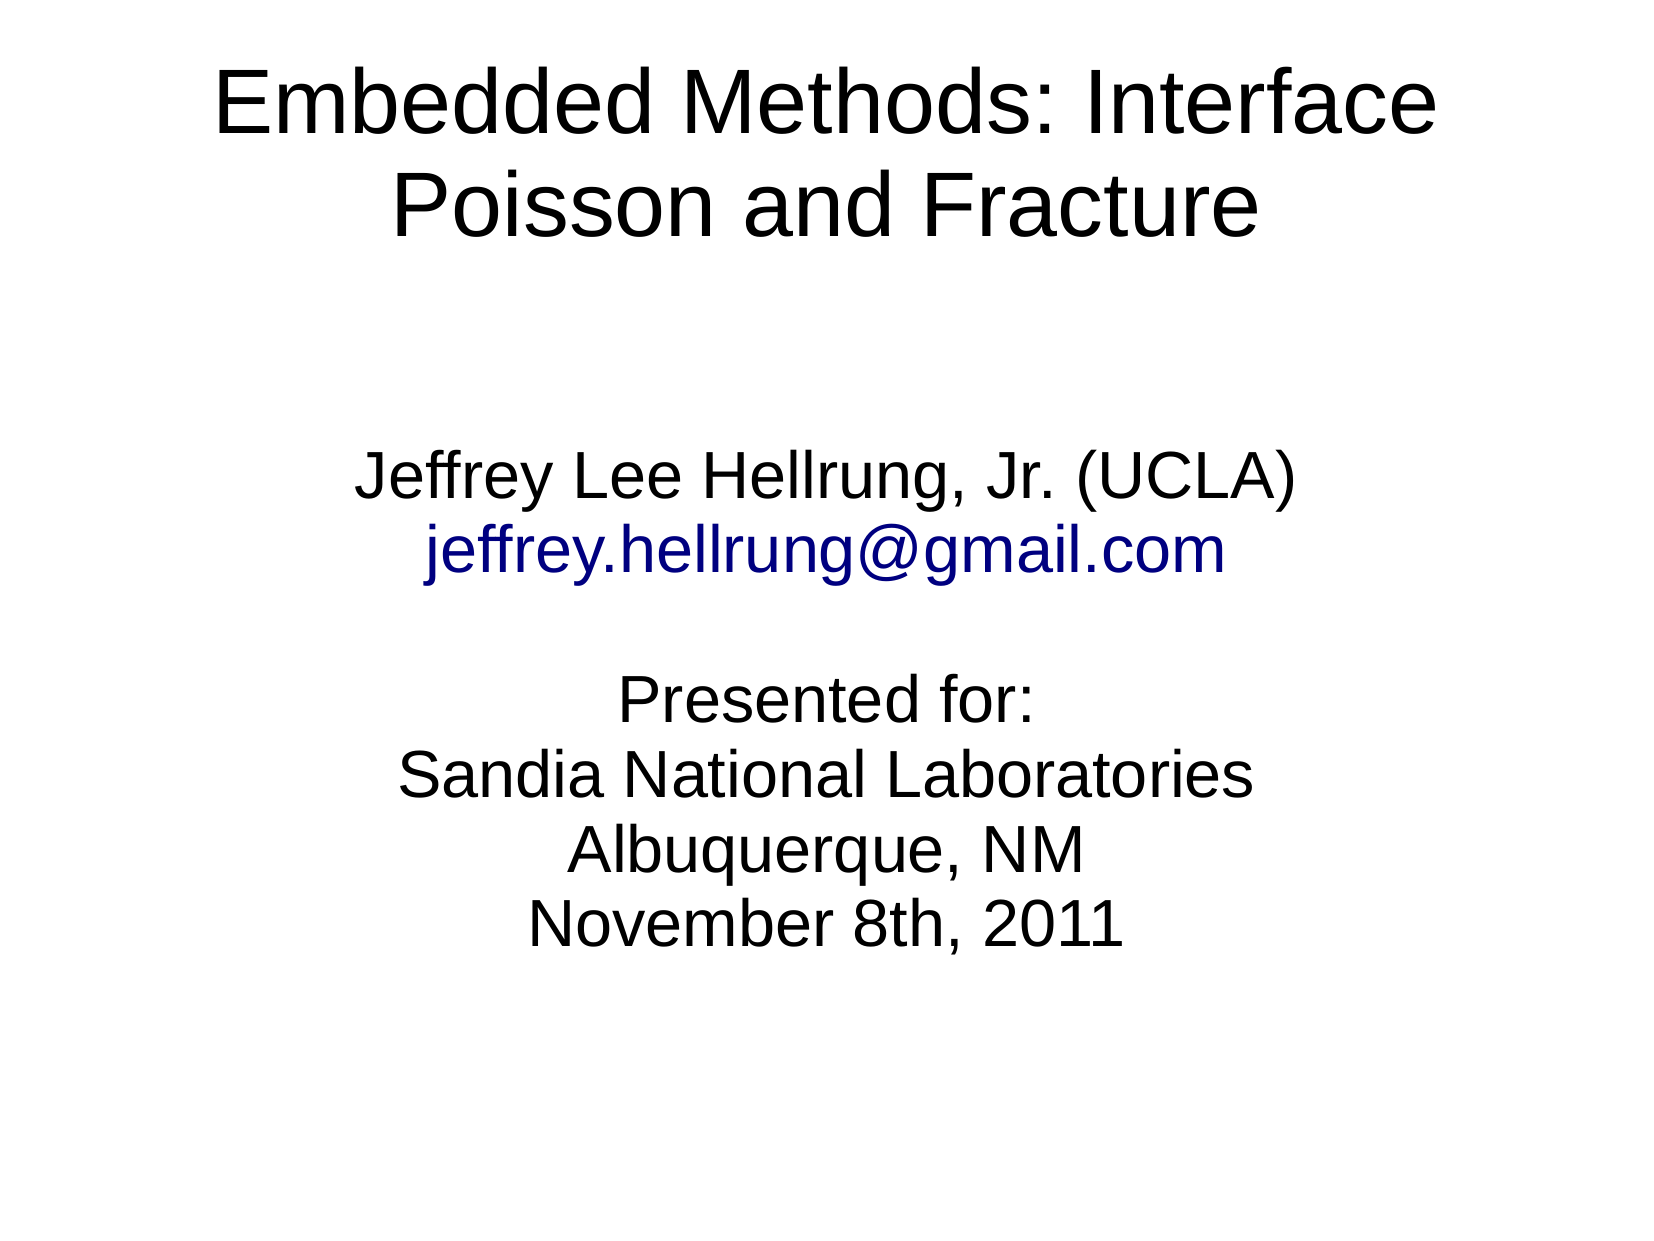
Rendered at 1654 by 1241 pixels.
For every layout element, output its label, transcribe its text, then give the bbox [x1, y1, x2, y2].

title Embedded Methods: Interface Poisson and Fracture [82, 49, 1571, 257]
subtitle Jeffrey Lee Hellrung, Jr. (UCLA) jeffrey.hellrung@gmail.com Presented for: Sandia National Laboratories Albuquerque, NM November 8th, 2011 [82, 290, 1571, 1109]
